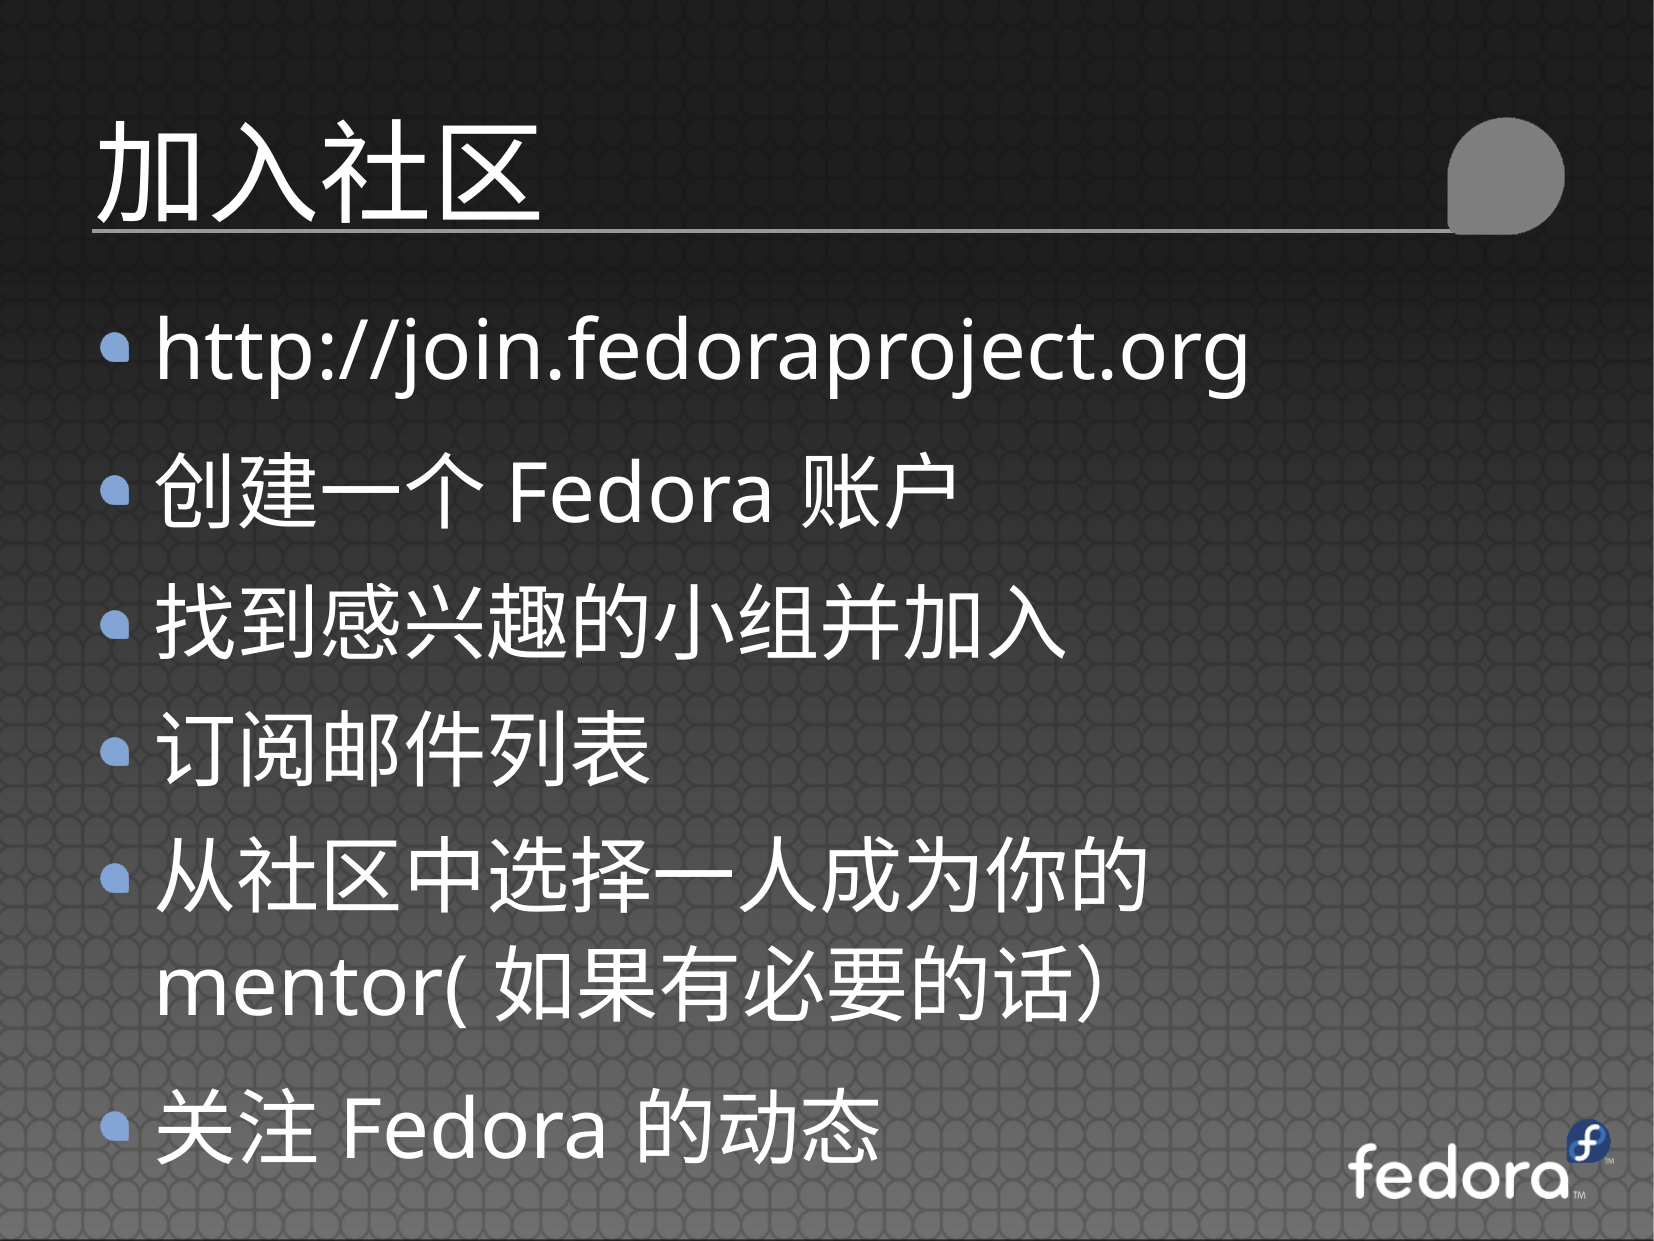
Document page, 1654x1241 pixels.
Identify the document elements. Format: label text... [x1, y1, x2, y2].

title 加入社区 [94, 100, 1426, 251]
list http://join.fedoraproject.org 创建一个Fedora账户 找到感兴趣的小组并加入 订阅邮件列表 从社区中选择一人成为你的mentor(如果有必要的话） 关注Fedora的动态 [82, 290, 1571, 1118]
picture [0, 0, 1654, 1241]
